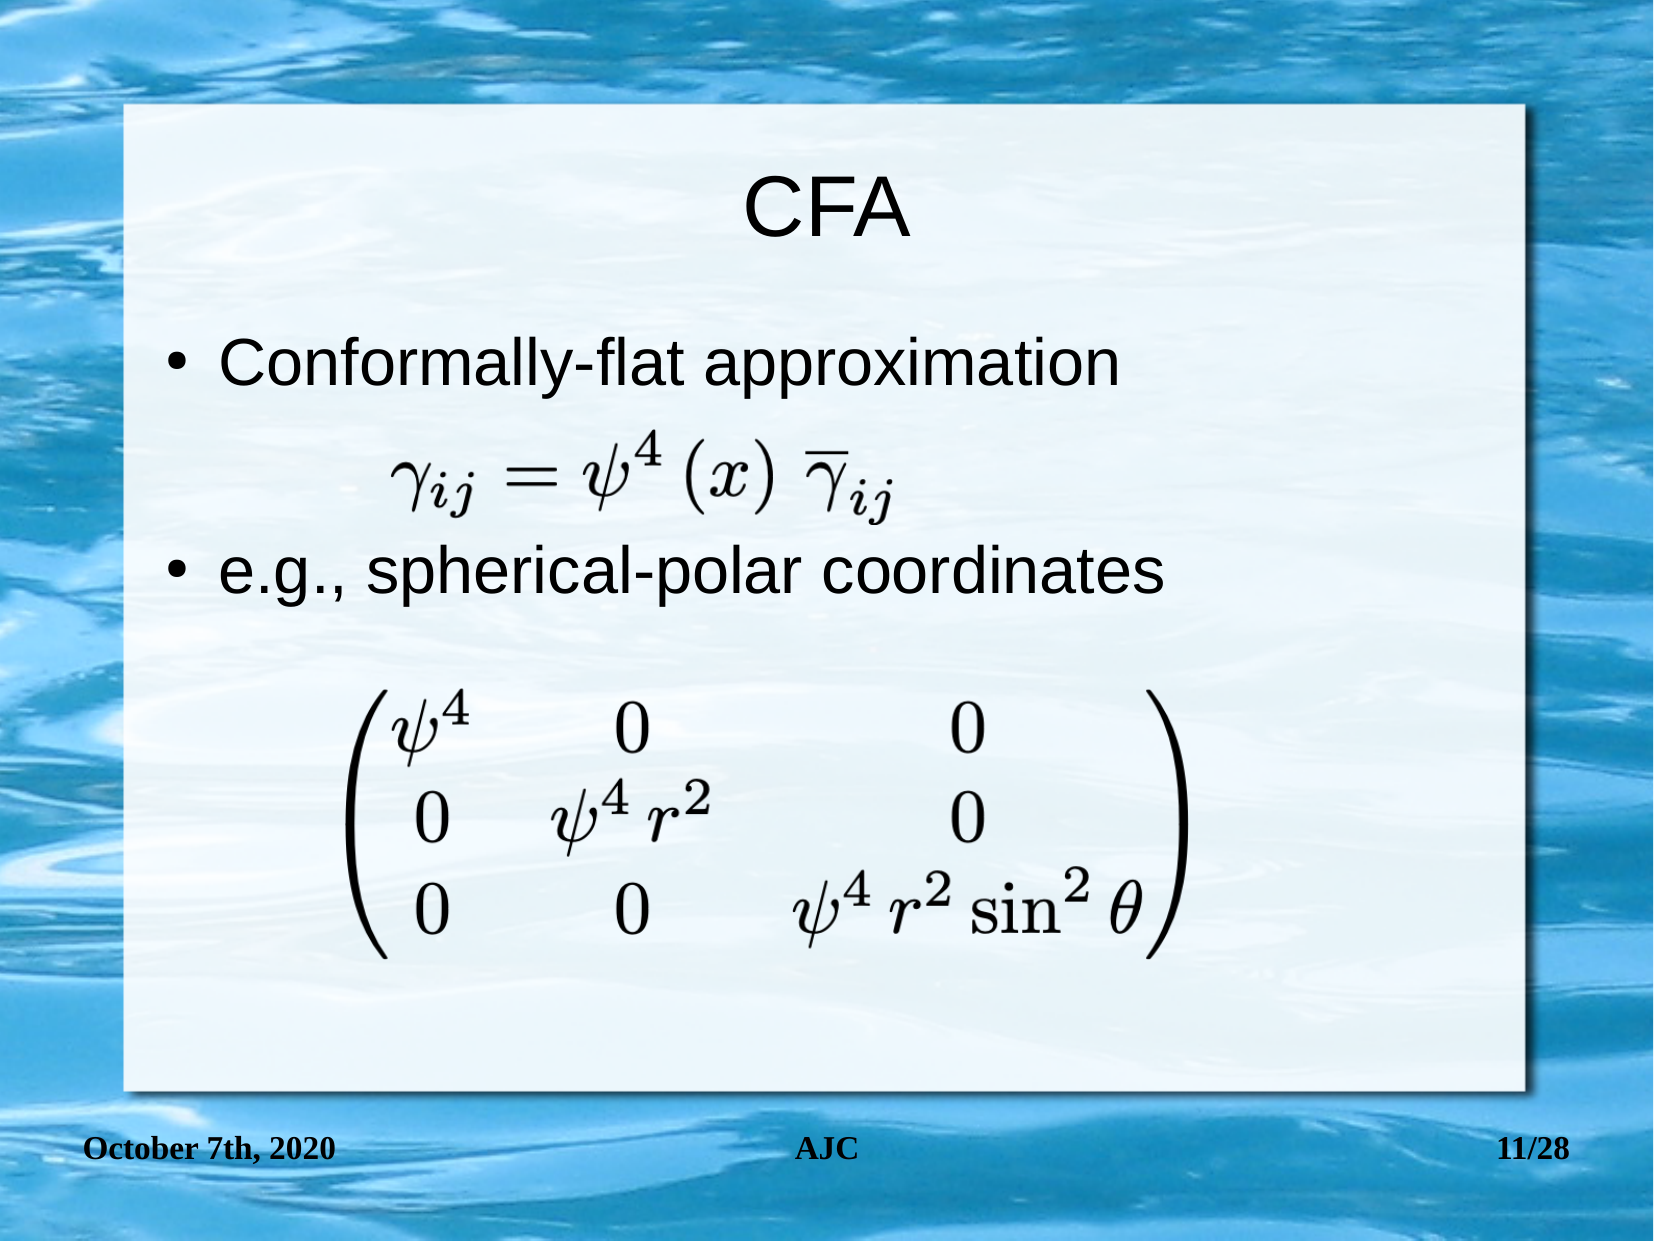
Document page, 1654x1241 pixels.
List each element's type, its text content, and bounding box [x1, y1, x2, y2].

picture [0, 0, 1654, 1241]
title CFA [147, 118, 1506, 296]
list Conformally-flat approximation e.g., spherical-polar coordinates [147, 324, 1506, 1064]
